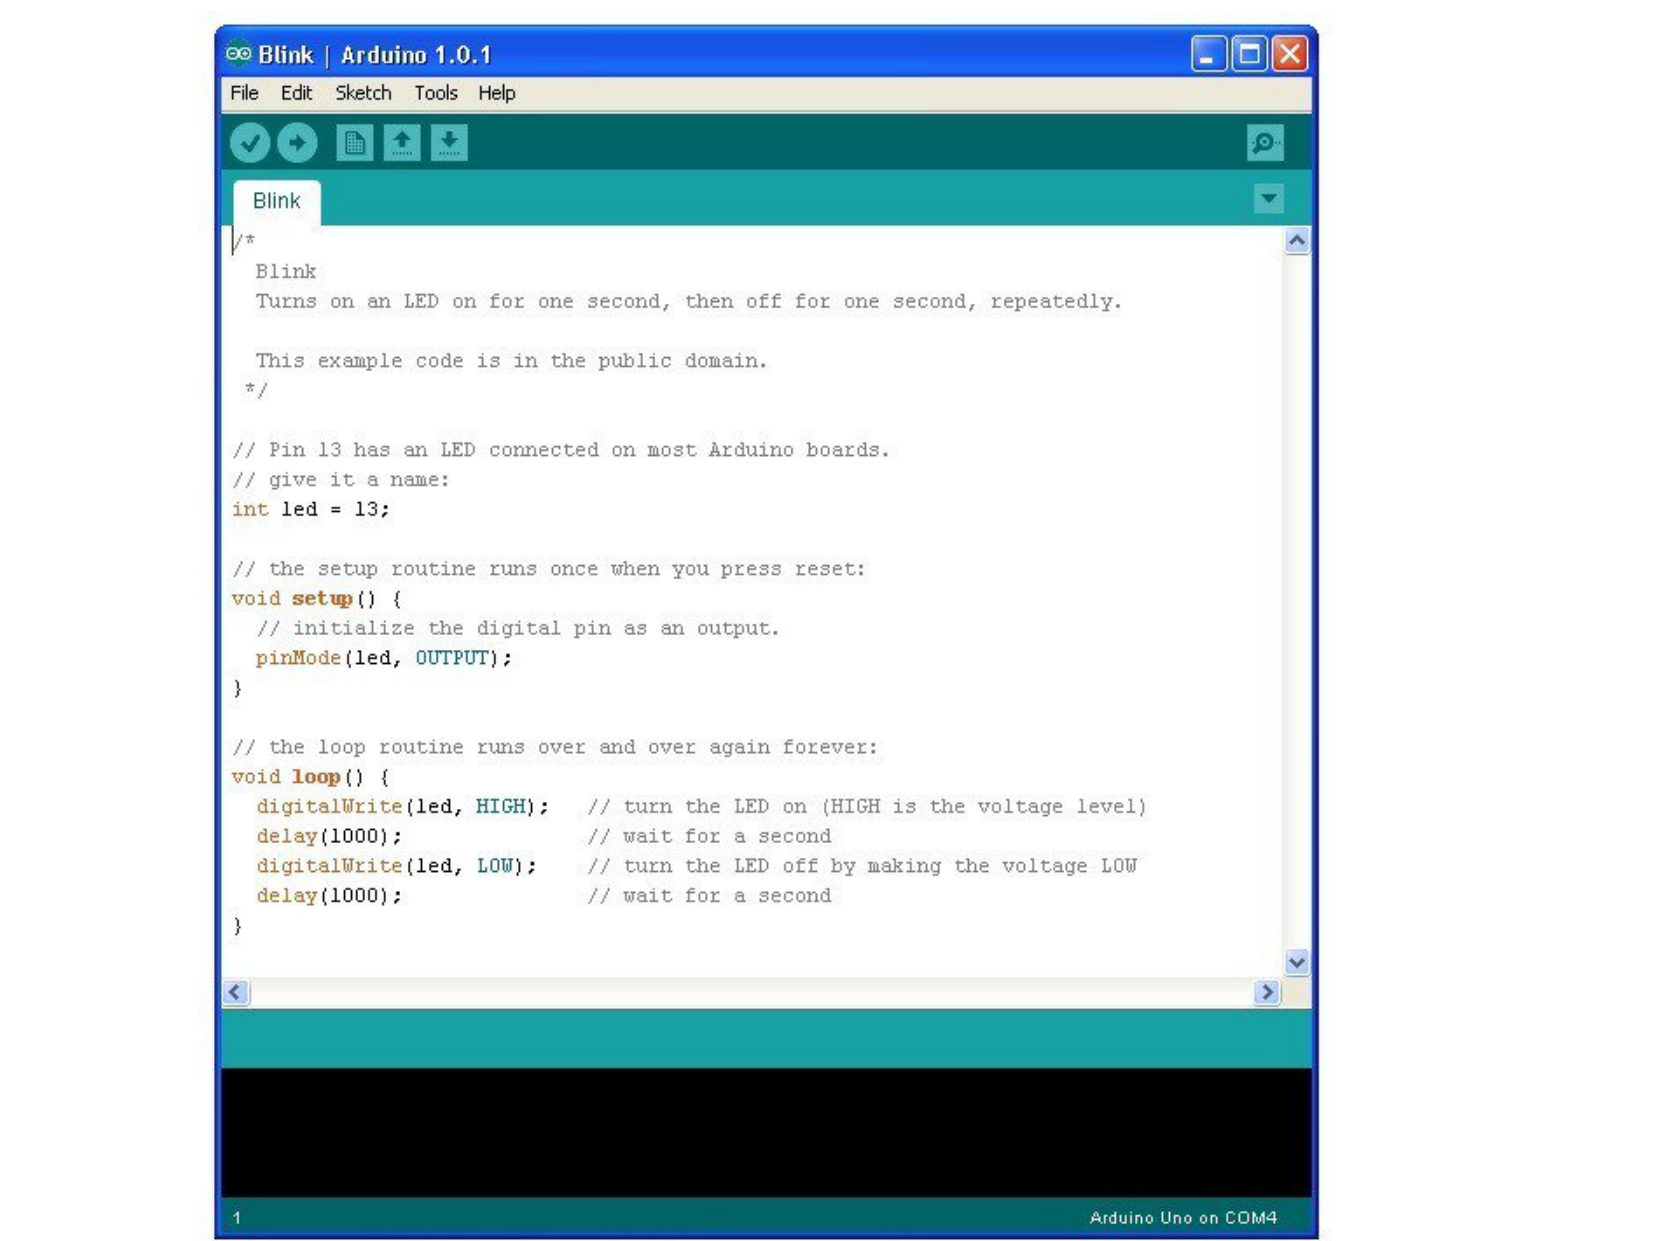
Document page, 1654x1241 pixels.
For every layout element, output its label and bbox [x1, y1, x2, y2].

picture [199, 11, 1335, 1241]
